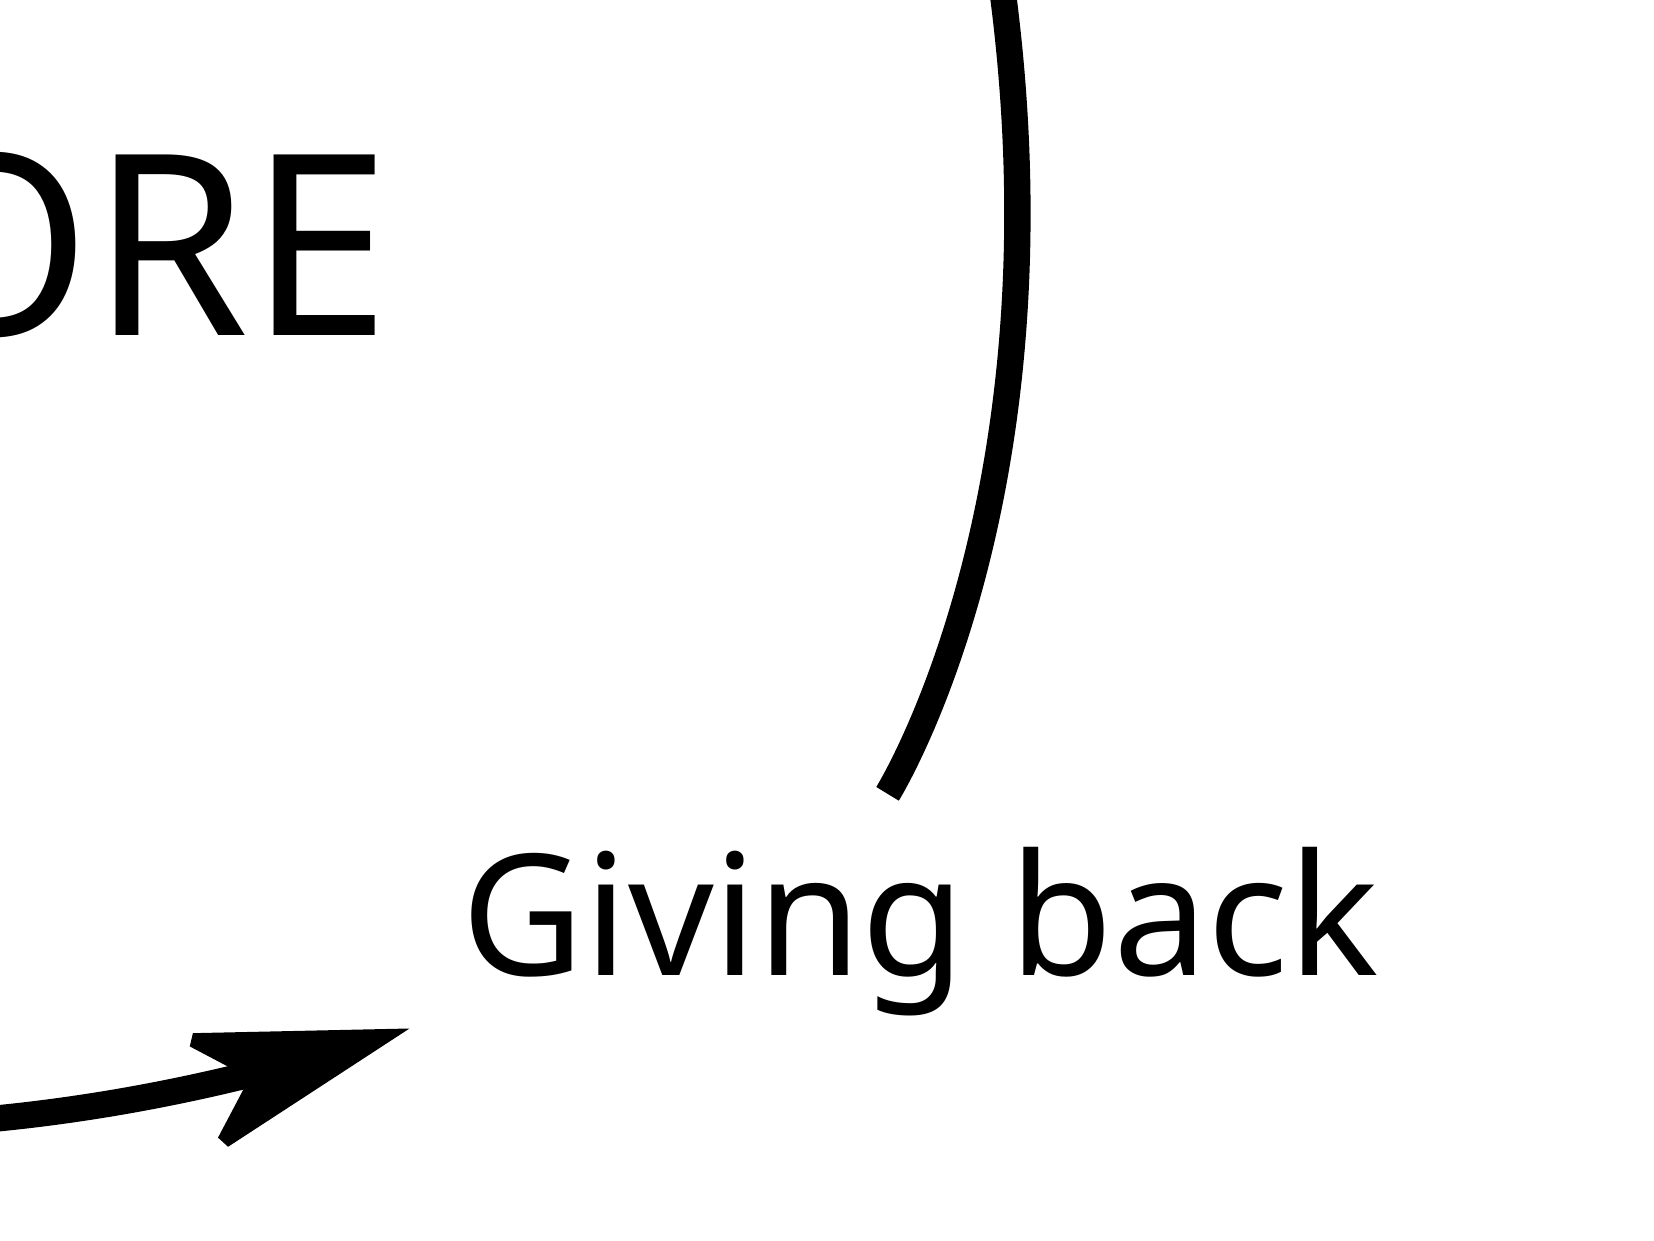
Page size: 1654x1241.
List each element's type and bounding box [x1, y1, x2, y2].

picture [0, 0, 1456, 1148]
